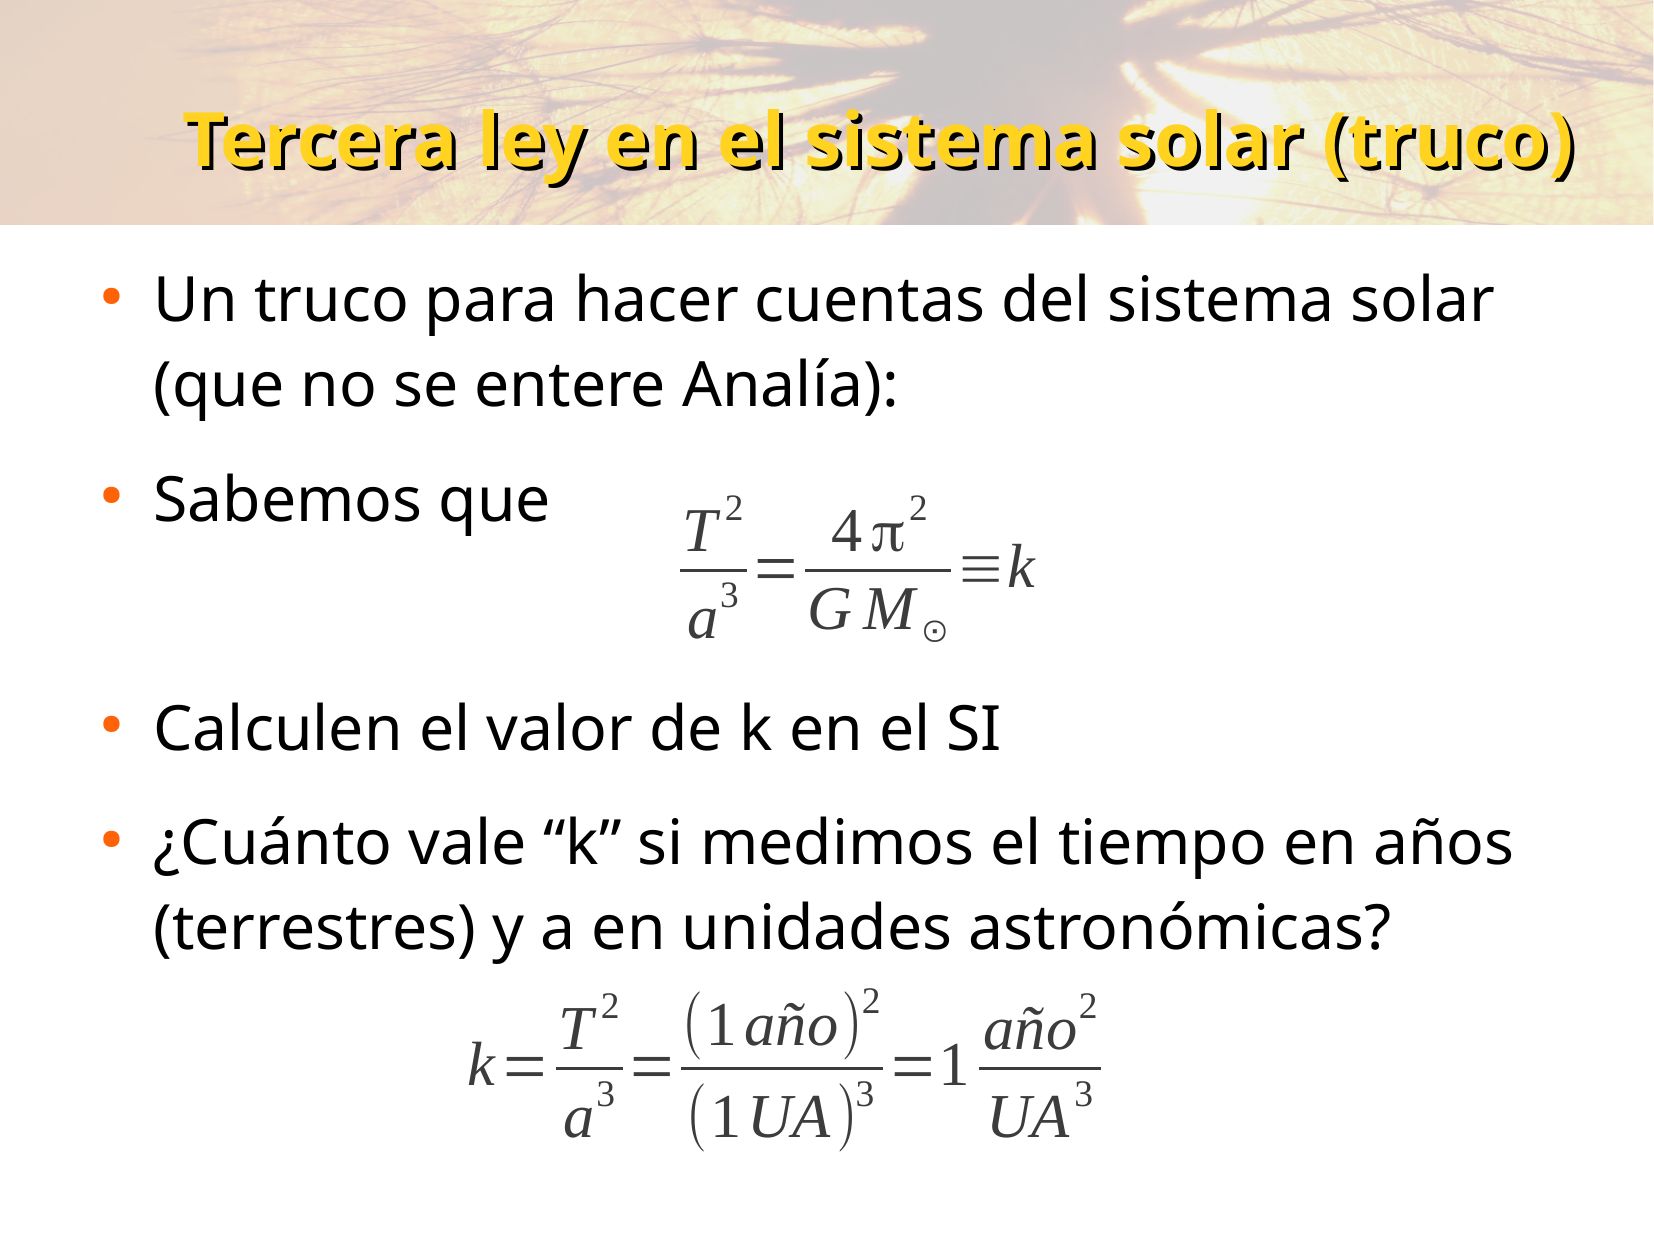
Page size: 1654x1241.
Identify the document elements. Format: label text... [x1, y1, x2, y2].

picture [0, 0, 1654, 225]
chart [670, 487, 1046, 653]
list Un truco para hacer cuentas del sistema solar (que no se entere Analía): Sabemos que Calculen el valor de k en el SI ¿Cuánto vale “k” si medimos el tiempo en años (terrestres) y a en unidades astronómicas? [82, 255, 1571, 1171]
chart [460, 981, 1111, 1156]
title Tercera ley en el sistema solar (truco) [86, 49, 1576, 226]
